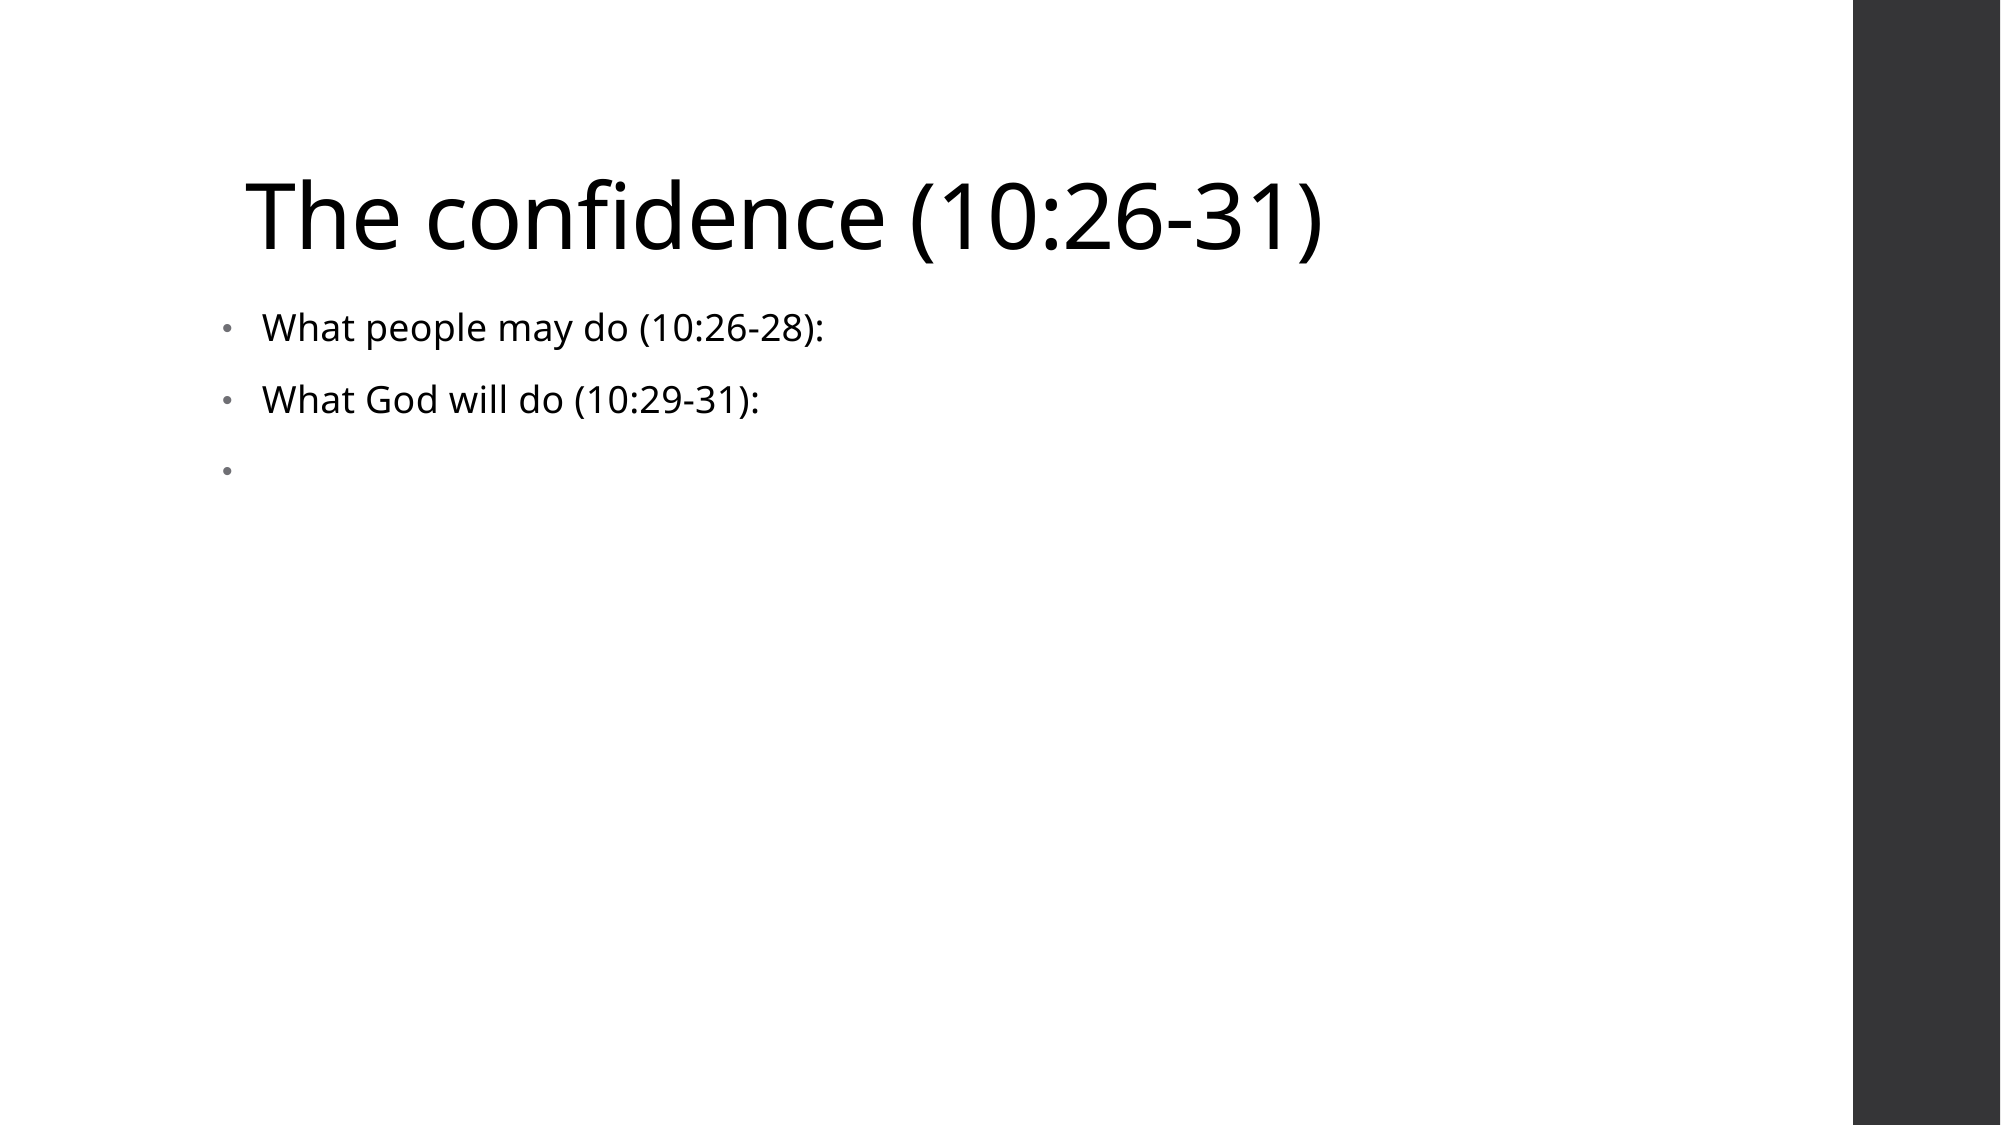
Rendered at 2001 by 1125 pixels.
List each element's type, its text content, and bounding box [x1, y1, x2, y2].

title The confidence (10:26-31) [206, 60, 1797, 278]
list What people may do (10:26-28): What God will do (10:29-31): [206, 299, 1617, 1014]
